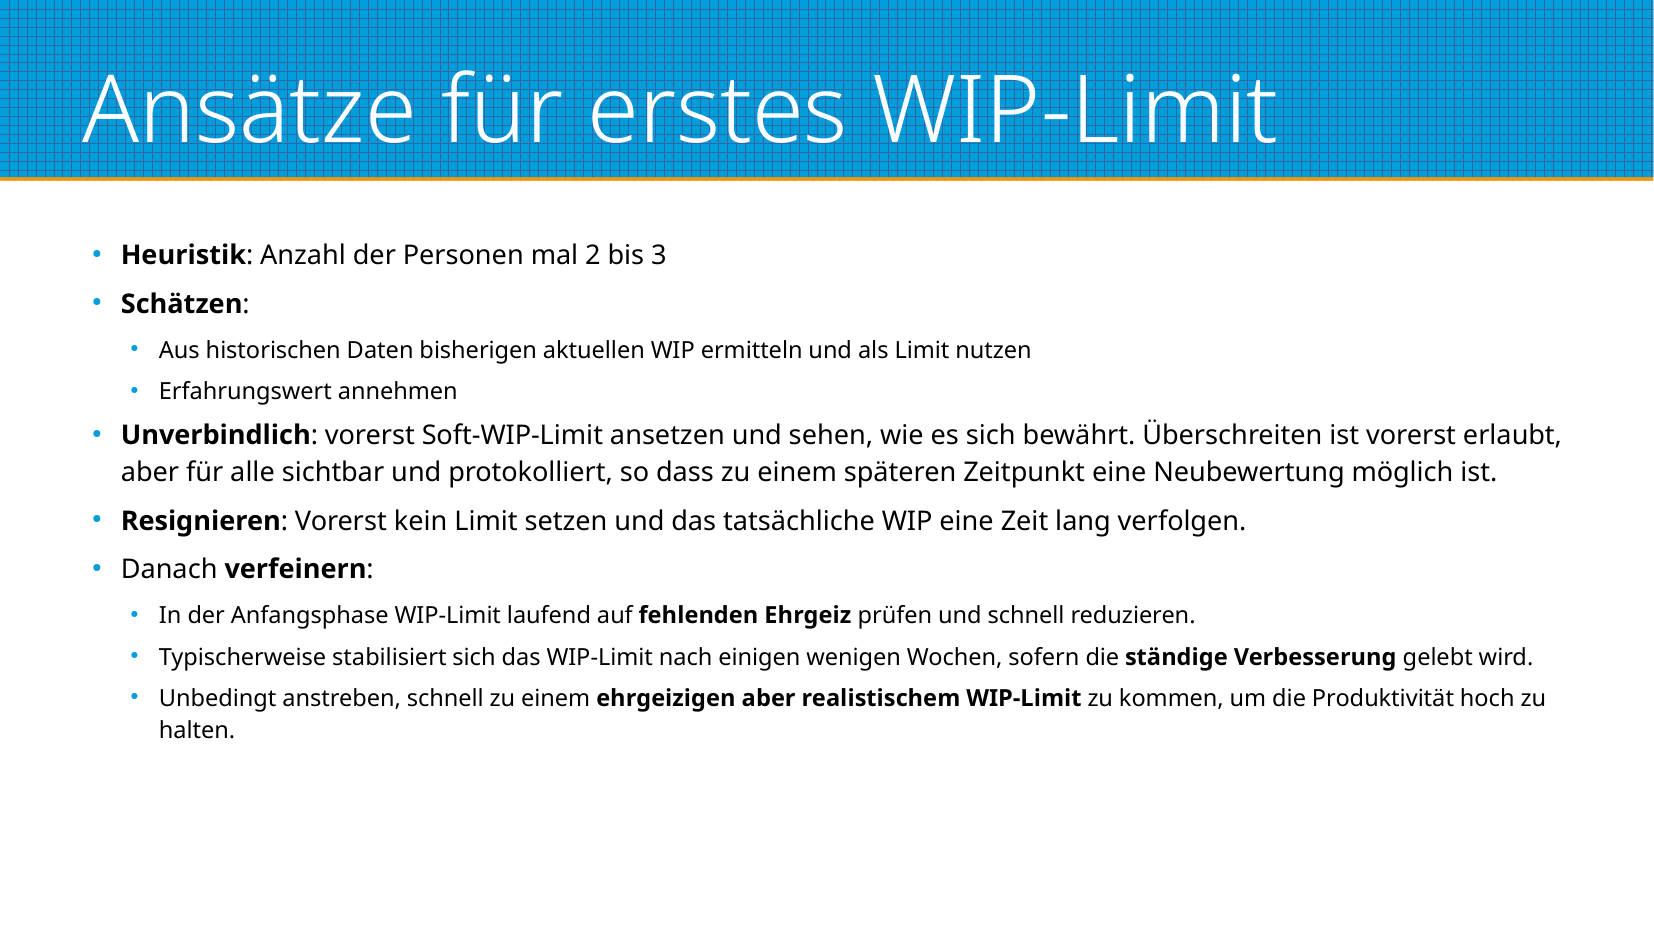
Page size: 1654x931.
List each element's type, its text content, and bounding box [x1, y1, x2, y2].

list Heuristik: Anzahl der Personen mal 2 bis 3 Schätzen: Aus historischen Daten bisherigen aktuellen WIP ermitteln und als Limit nutzen Erfahrungswert annehmen Unverbindlich: vorerst Soft-WIP-Limit ansetzen und sehen, wie es sich bewährt. Überschreiten ist vorerst erlaubt, aber für alle sichtbar und protokolliert, so dass zu einem späteren Zeitpunkt eine Neubewertung möglich ist. Resignieren: Vorerst kein Limit setzen und das tatsächliche WIP eine Zeit lang verfolgen. Danach verfeinern: In der Anfangsphase WIP-Limit laufend auf fehlenden Ehrgeiz prüfen und schnell reduzieren. Typischerweise stabilisiert sich das WIP-Limit nach einigen wenigen Wochen, sofern die ständige Verbesserung gelebt wird. Unbedingt anstreben, schnell zu einem ehrgeizigen aber realistischem WIP-Limit zu kommen, um die Produktivität hoch zu halten. [82, 236, 1565, 811]
title Ansätze für erstes WIP-Limit [82, 14, 1571, 171]
